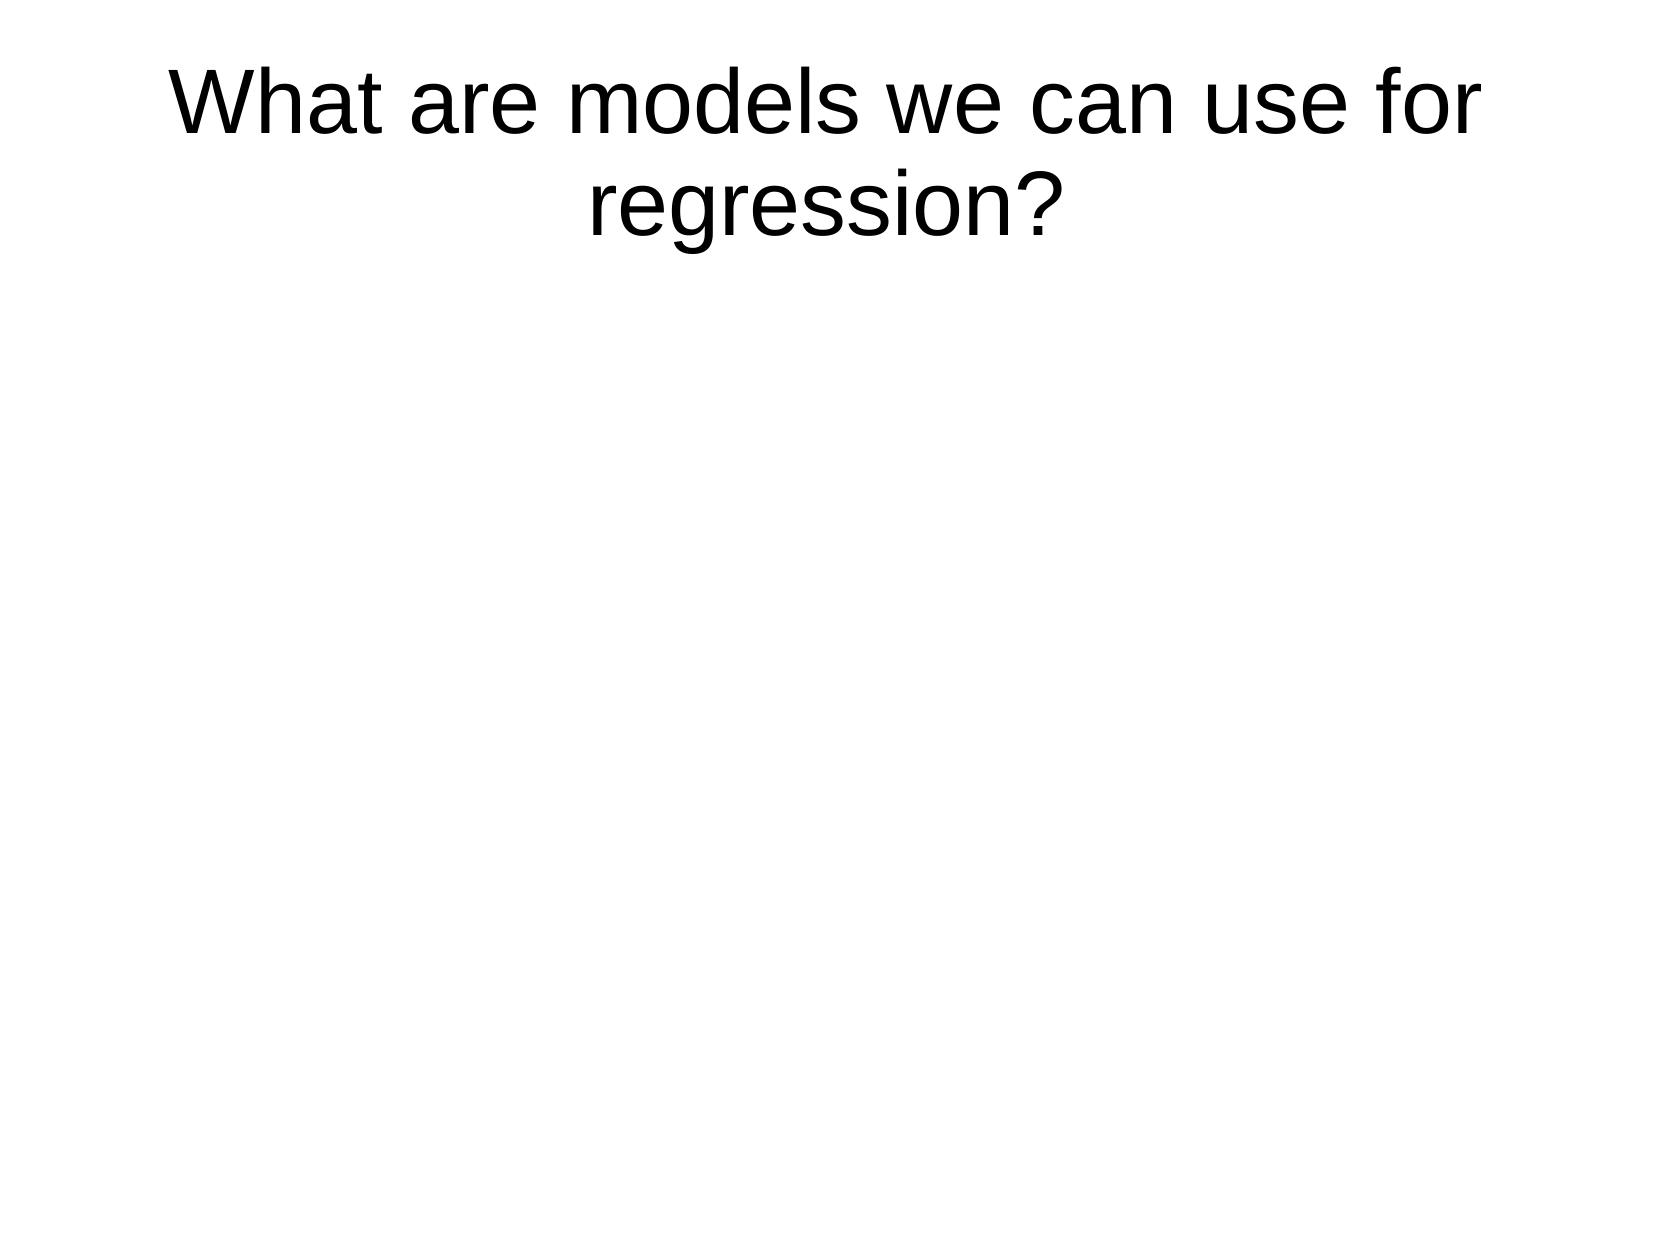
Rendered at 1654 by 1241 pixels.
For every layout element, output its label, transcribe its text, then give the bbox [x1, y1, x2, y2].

title What are models we can use for regression? [82, 49, 1571, 257]
